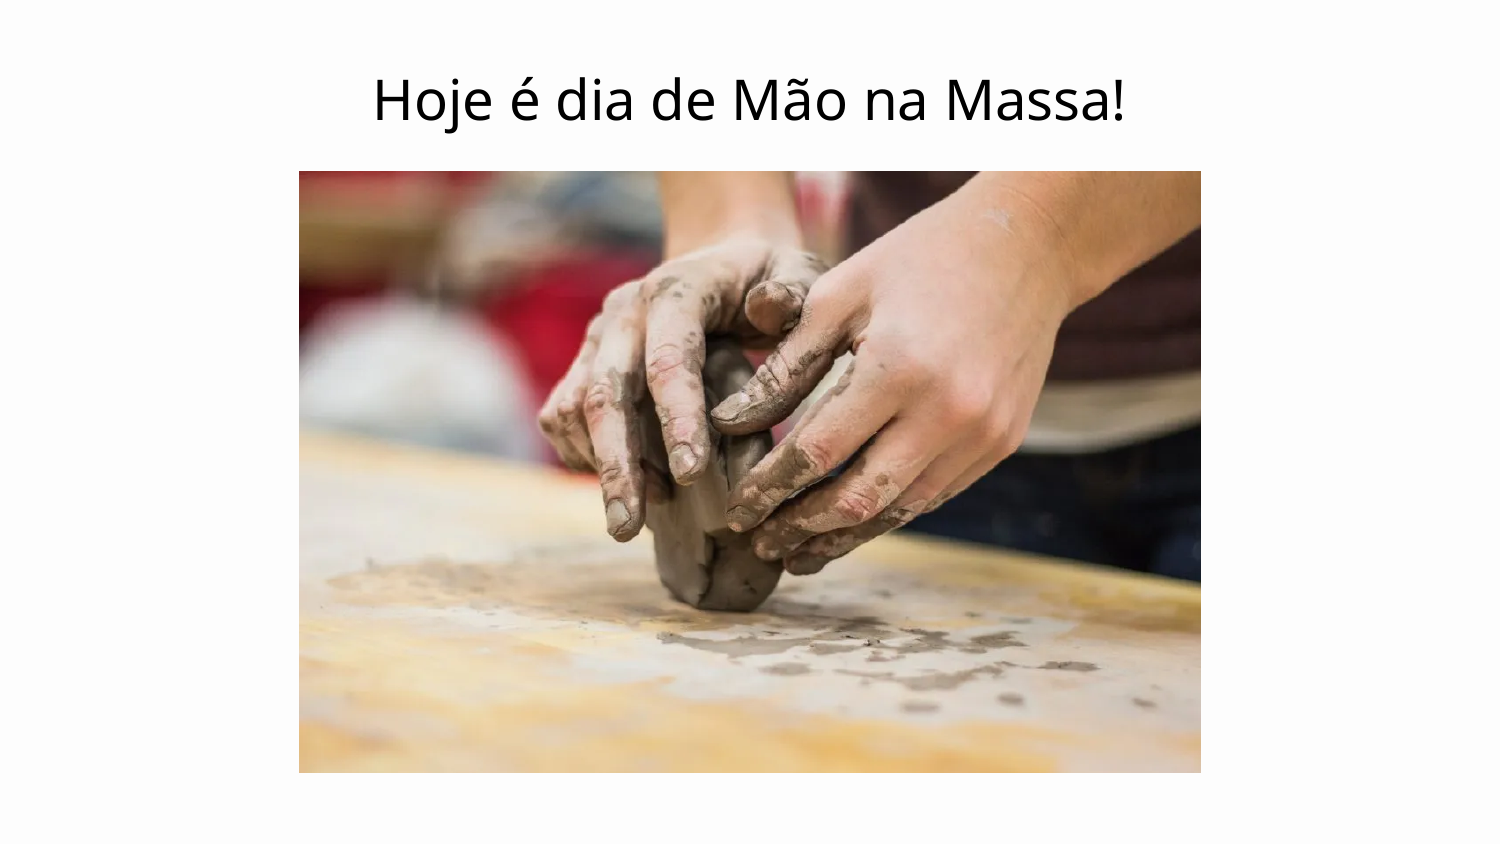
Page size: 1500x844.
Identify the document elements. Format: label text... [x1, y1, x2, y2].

title Hoje é dia de Mão na Massa! [82, 78, 1418, 118]
picture [299, 171, 1201, 773]
